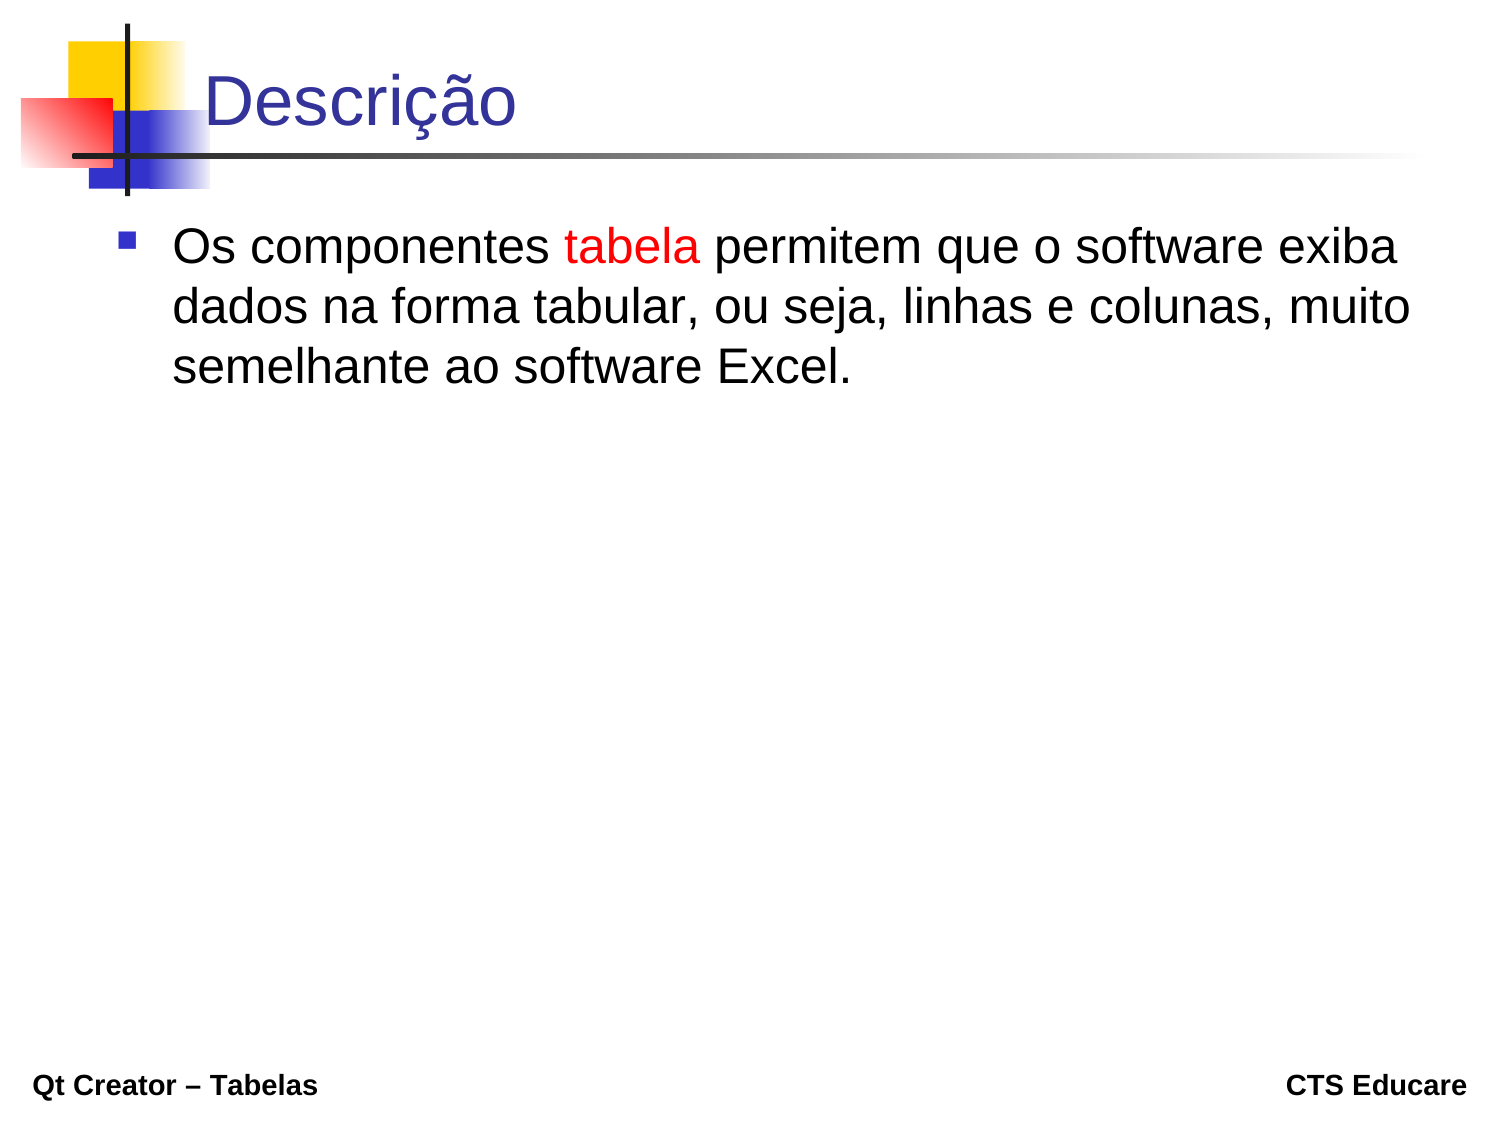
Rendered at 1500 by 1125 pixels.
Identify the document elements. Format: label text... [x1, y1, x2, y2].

title Descrição [188, 46, 1468, 149]
list Os componentes tabela permitem que o software exiba dados na forma tabular, ou seja, linhas e colunas, muito semelhante ao software Excel. [100, 206, 1447, 1024]
